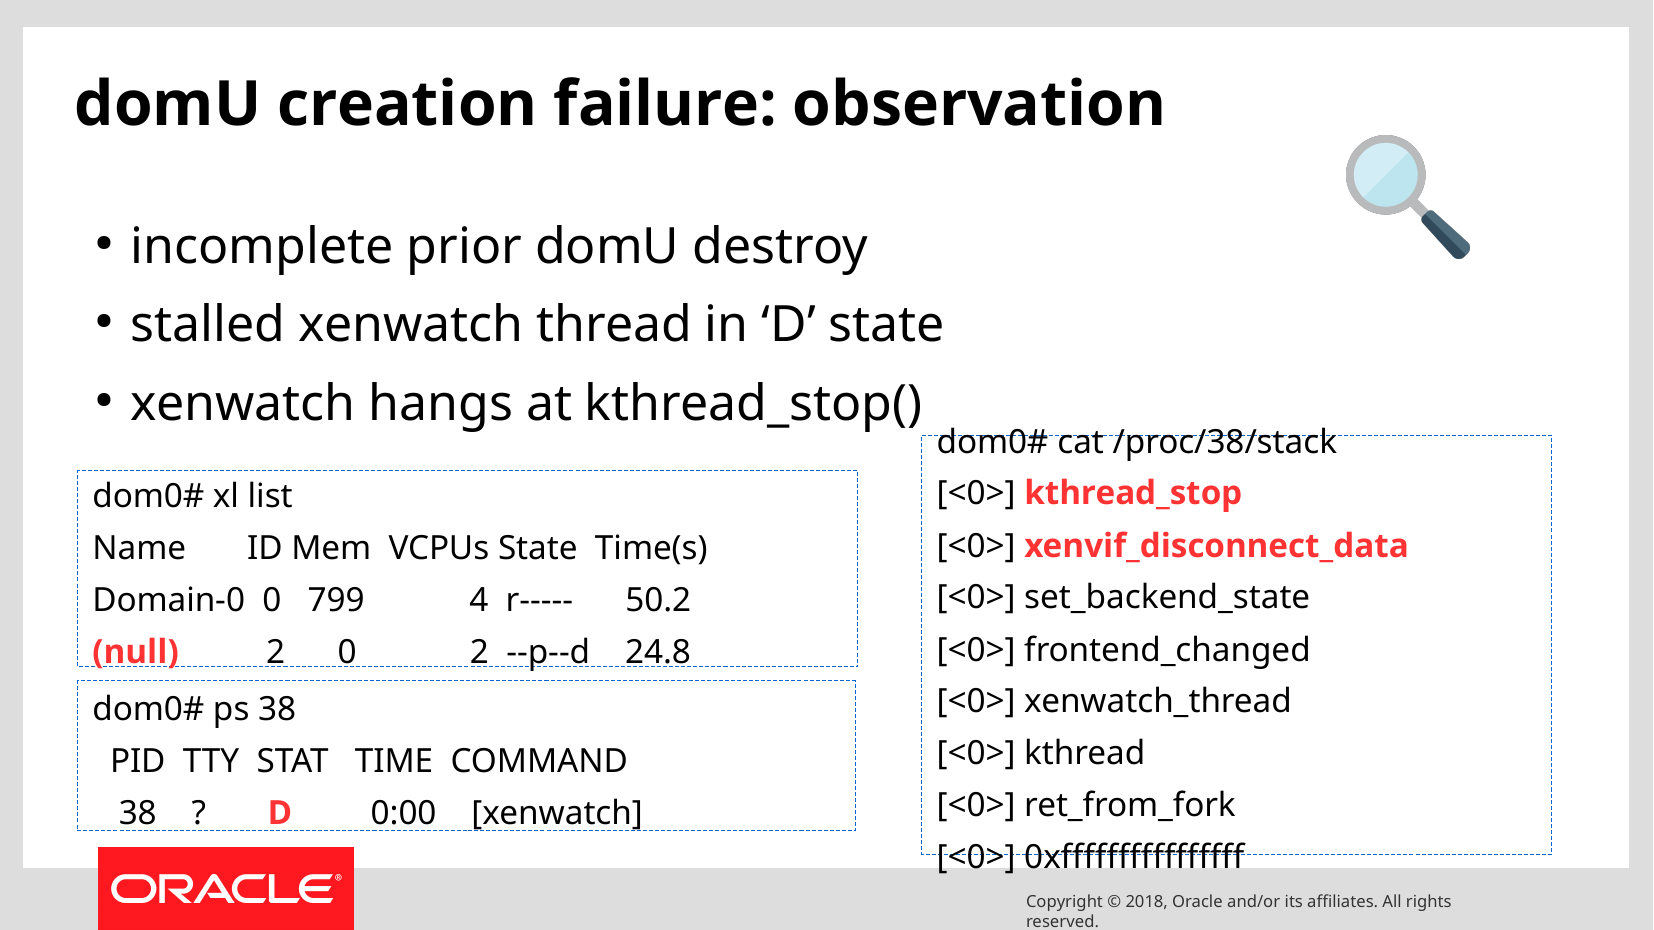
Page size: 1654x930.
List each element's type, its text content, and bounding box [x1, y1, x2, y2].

text_box [1193, 855, 1202, 868]
text_box [979, 855, 1009, 868]
text_box [1047, 861, 1056, 868]
text_box [942, 855, 972, 868]
text_box [1078, 855, 1087, 868]
text_box [1239, 151, 1629, 868]
picture [1315, 104, 1501, 290]
text_box [1067, 855, 1075, 868]
text_box dom0# xl list Name ID Mem VCPUs State Time(s) Domain-0 0 799 4 r----- 50.2 (null) 2 0 2 --p--d 24.8 [77, 470, 858, 667]
text_box [23, 27, 1629, 868]
text_box [1136, 855, 1144, 868]
text_box dom0# cat /proc/38/stack [<0>] kthread_stop [<0>] xenvif_disconnect_data [<0>] set_backend_state [<0>] frontend_changed [<0>] xenwatch_thread [<0>] kthread [<0>] ret_from_fork [<0>] 0xffffffffffffffff [921, 435, 1552, 855]
text_box [1182, 855, 1190, 868]
text_box [1029, 855, 1038, 866]
text_box dom0# ps 38 PID TTY STAT TIME COMMAND 38 ? D 0:00 [xenwatch] [77, 680, 856, 831]
text_box [971, 855, 980, 866]
text_box [1101, 855, 1110, 868]
text_box [1147, 855, 1156, 868]
text_box Copyright © 2018, Oracle and/or its affiliates. All rights reserved. [1011, 883, 1534, 918]
text_box [1205, 855, 1213, 868]
text_box [1037, 855, 1050, 868]
text_box [1012, 855, 1030, 868]
text_box [1170, 855, 1179, 868]
picture [98, 847, 354, 930]
text_box domU creation failure: observation [60, 50, 1629, 151]
text_box [1228, 855, 1236, 868]
text_box [1159, 855, 1167, 868]
text_box incomplete prior domU destroy stalled xenwatch thread in ‘D’ state xenwatch hangs at kthread_stop() [80, 192, 1581, 478]
text_box [1216, 855, 1225, 868]
text_box [1113, 855, 1121, 868]
text_box [1090, 855, 1098, 868]
text_box [1124, 855, 1133, 868]
text_box [1054, 855, 1064, 868]
